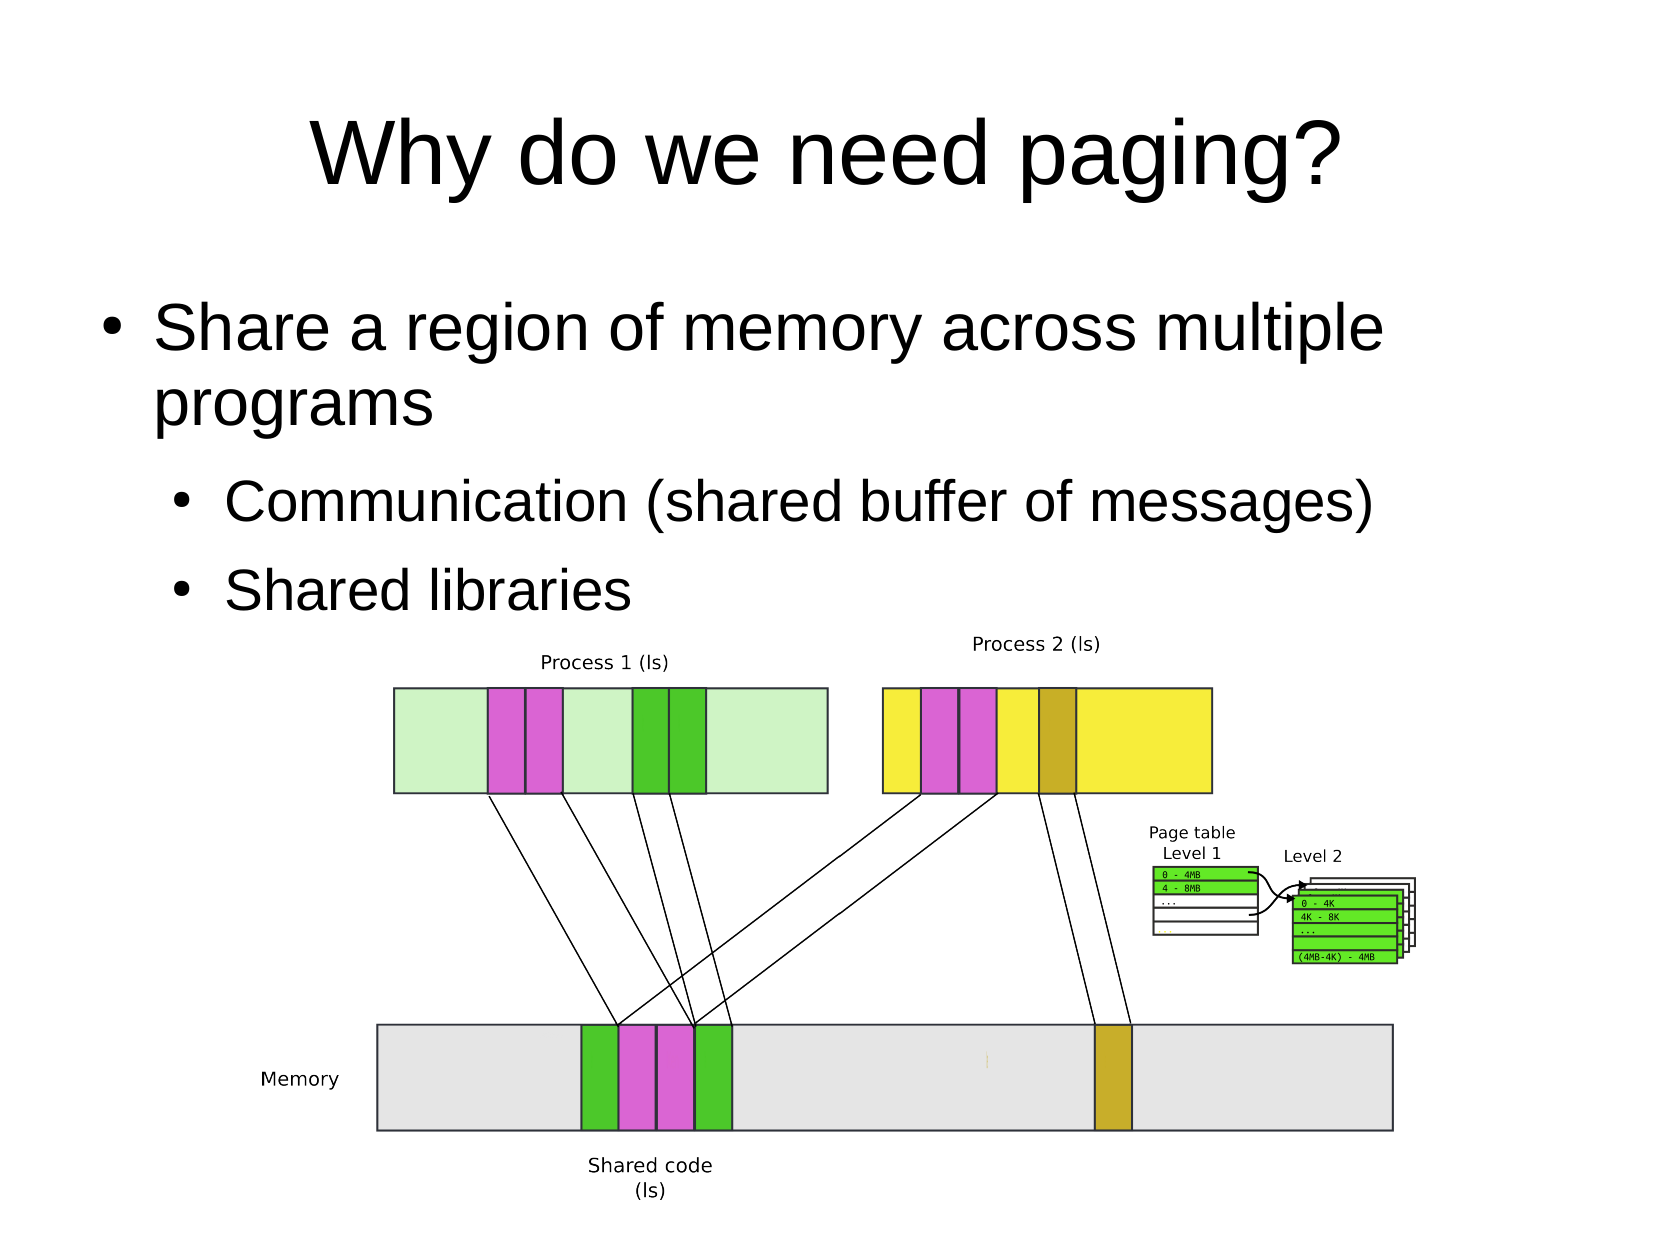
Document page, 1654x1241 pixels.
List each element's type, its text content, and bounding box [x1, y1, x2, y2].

list Share a region of memory across multiple programs Communication (shared buffer of messages) Shared libraries [82, 290, 1571, 1163]
title Why do we need paging? [82, 49, 1571, 257]
picture [262, 636, 1416, 1201]
